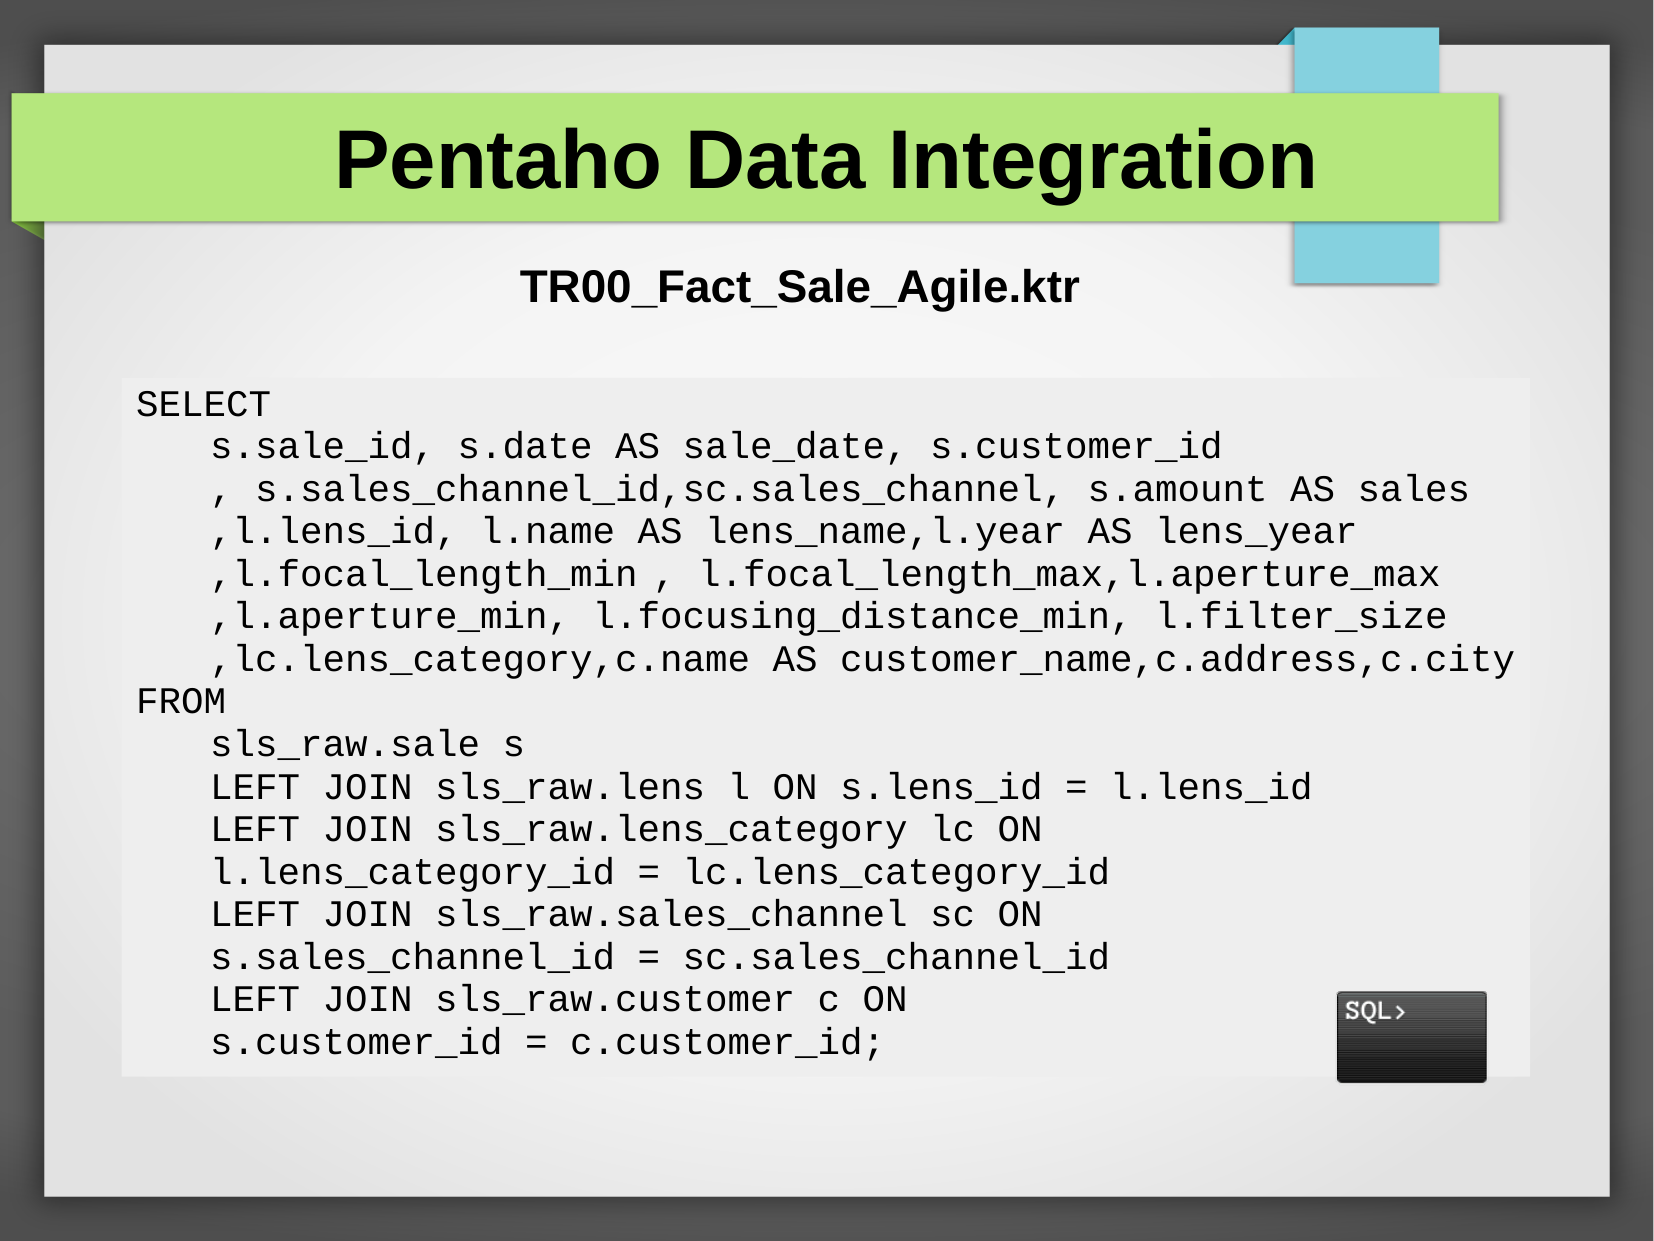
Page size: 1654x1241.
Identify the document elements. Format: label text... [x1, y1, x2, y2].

text_box SELECT s.sale_id, s.date AS sale_date, s.customer_id , s.sales_channel_id,sc.sales_channel, s.amount AS sales ,l.lens_id, l.name AS lens_name,l.year AS lens_year ,l.focal_length_min , l.focal_length_max,l.aperture_max ,l.aperture_min, l.focusing_distance_min, l.filter_size ,lc.lens_category,c.name AS customer_name,c.address,c.city FROM sls_raw.sale s LEFT JOIN sls_raw.lens l ON s.lens_id = l.lens_id LEFT JOIN sls_raw.lens_category lc ON l.lens_category_id = lc.lens_category_id LEFT JOIN sls_raw.sales_channel sc ON s.sales_channel_id = sc.sales_channel_id LEFT JOIN sls_raw.customer c ON s.customer_id = c.customer_id; [121, 377, 1531, 1077]
text_box TR00_Fact_Sale_Agile.ktr [505, 253, 1095, 320]
picture [0, 0, 1654, 1241]
title Pentaho Data Integration [70, 106, 1583, 213]
